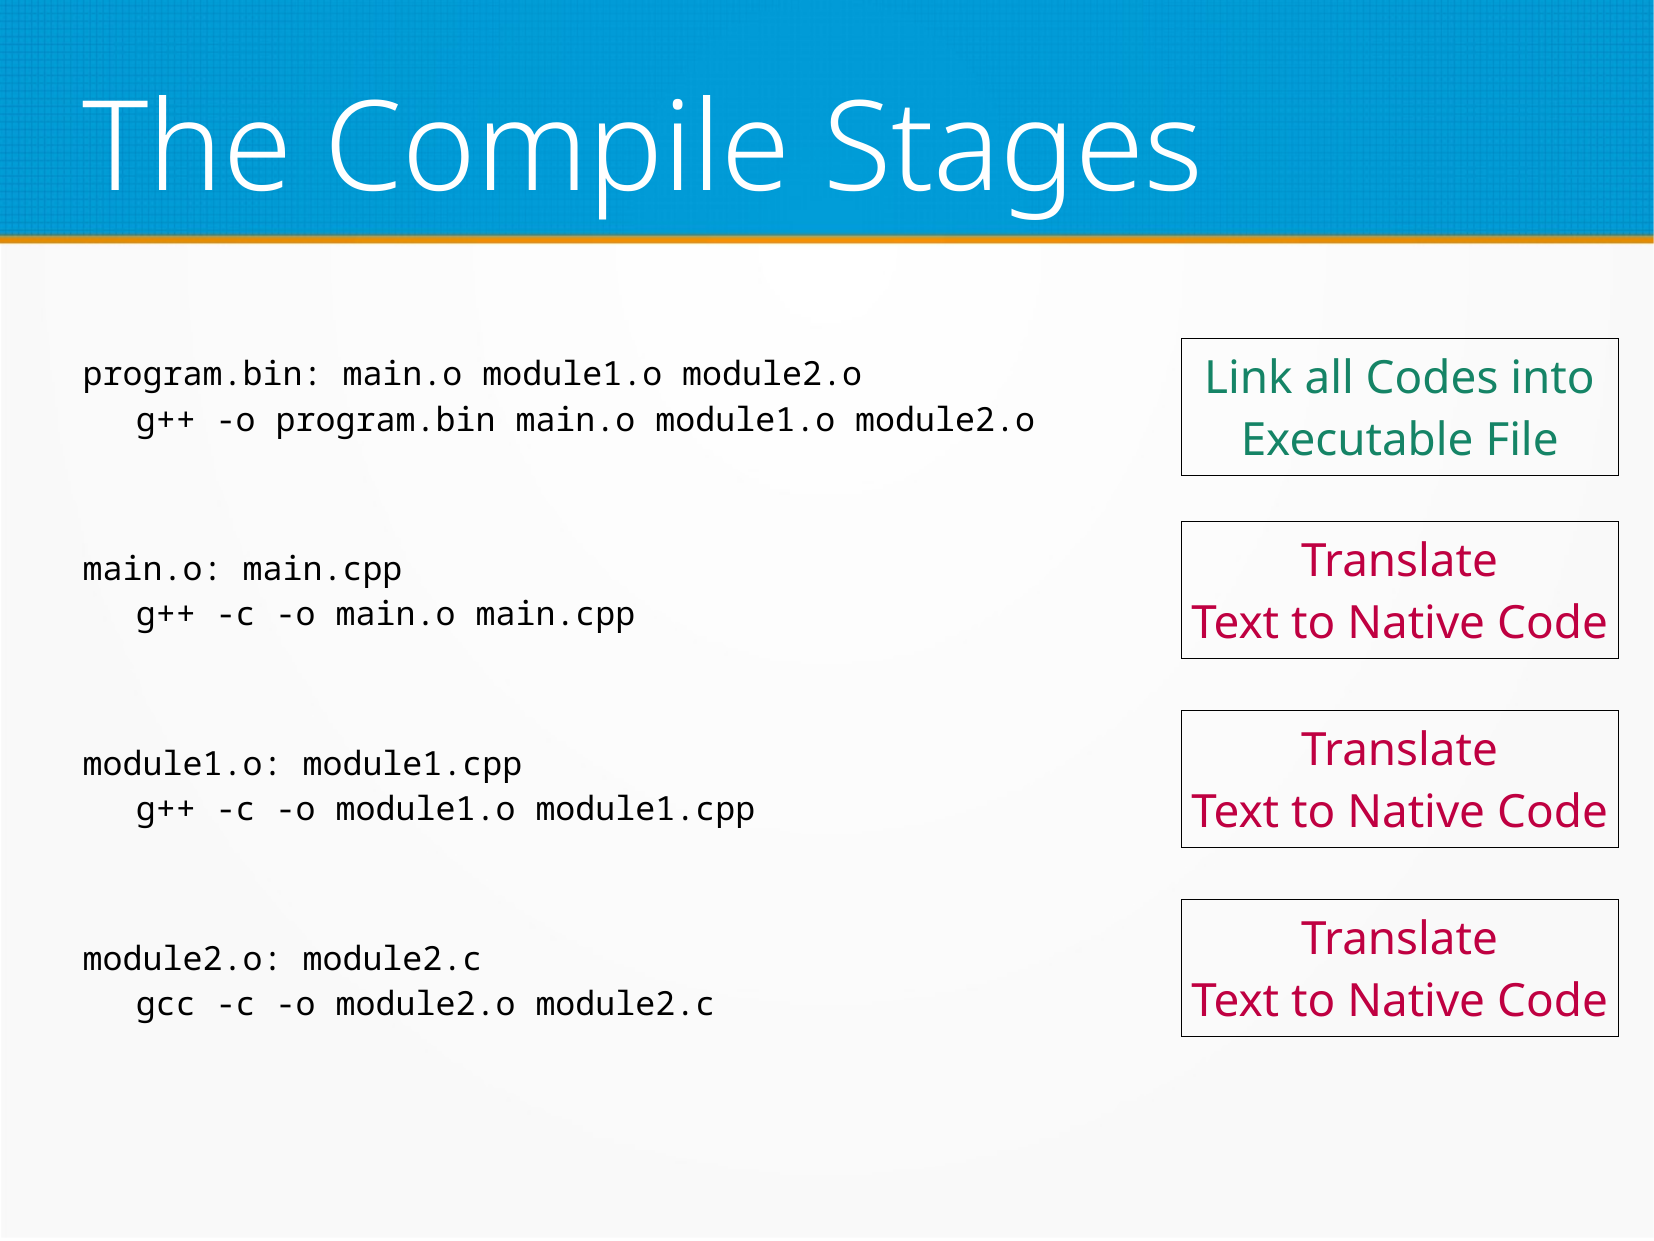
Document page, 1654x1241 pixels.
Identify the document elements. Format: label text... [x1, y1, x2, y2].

text_box Link all Codes into Executable File [1181, 343, 1619, 471]
text_box program.bin: main.o module1.o module2.o g++ -o program.bin main.o module1.o module2.o main.o: main.cpp g++ -c -o main.o main.cpp module1.o: module1.cpp g++ -c -o module1.o module1.cpp module2.o: module2.c gcc -c -o module2.o module2.c [59, 295, 1583, 1081]
title The Compile Stages [82, 19, 1571, 227]
text_box Translate Text to Native Code [1181, 715, 1619, 843]
text_box Translate Text to Native Code [1181, 526, 1619, 654]
picture [0, 233, 1654, 1241]
text_box Translate Text to Native Code [1181, 904, 1619, 1032]
